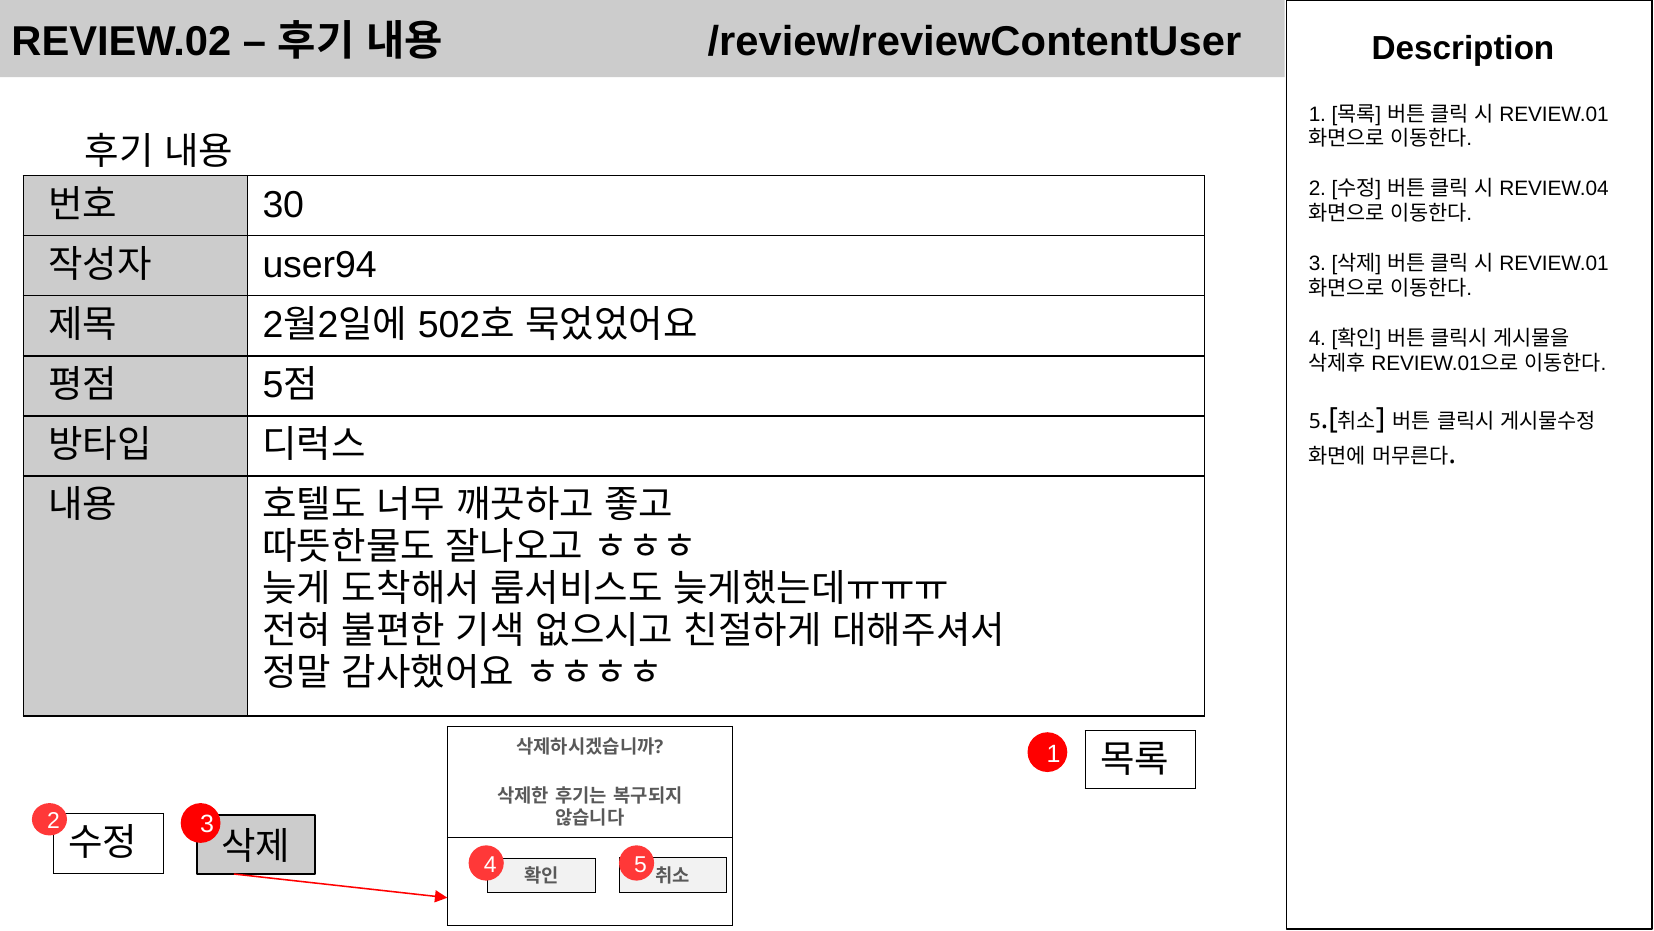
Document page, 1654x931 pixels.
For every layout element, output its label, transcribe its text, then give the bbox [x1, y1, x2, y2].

text_box 3 [180, 803, 221, 843]
text_box REVIEW.02 – 후기 내용 /review/reviewContentUser [0, 0, 1285, 78]
table_cell 내용 [24, 477, 247, 715]
table_cell 5점 [248, 357, 1204, 415]
table_cell 제목 [24, 296, 247, 355]
text_box 확인 [487, 857, 596, 893]
table_header 번호 [24, 176, 247, 235]
text_box [1286, 0, 1652, 930]
text_box 2 [31, 803, 68, 836]
table_cell [448, 838, 732, 925]
text_box Description [1291, 18, 1635, 77]
table_header 삭제하시겠습니까? 삭제한 후기는 복구되지 않습니다 [448, 727, 732, 837]
text_box 취소 [619, 857, 727, 892]
table_cell 호텔도 너무 깨끗하고 좋고 따뜻한물도 잘나오고 ㅎㅎㅎ 늦게 도착해서 룸서비스도 늦게했는데ㅠㅠㅠ 전혀 불편한 기색 없으시고 친절하게 대해주셔서 정말 감사했어요 ㅎㅎㅎㅎ [248, 477, 1204, 715]
text_box 후기 내용 [35, 119, 284, 178]
table_header 30 [248, 176, 1204, 235]
table_cell 방타입 [24, 417, 247, 475]
table_cell 디럭스 [248, 417, 1204, 475]
text_box 삭제 [196, 814, 316, 875]
text_box 4 [468, 845, 504, 881]
text_box 1. [목록] 버튼 클릭 시 REVIEW.01 화면으로 이동한다. 2. [수정] 버튼 클릭 시 REVIEW.04 화면으로 이동한다. 3. [삭제] 버튼 클릭 시 REVIEW.01 화면으로 이동한다. 4. [확인] 버튼 클릭시 게시물을 삭제후 REVIEW.01으로 이동한다. 5.[취소] 버튼 클릭시 게시물수정 화면에 머무른다. [1294, 47, 1644, 929]
table_cell 2월2일에 502호 묵었었어요 [248, 296, 1204, 355]
table_cell 작성자 [24, 236, 247, 295]
table_header 목록 [1086, 731, 1195, 788]
table_header 수정 [54, 814, 163, 873]
text_box 1 [1027, 732, 1068, 773]
text_box 5 [618, 845, 655, 881]
table_cell 평점 [24, 357, 247, 415]
table_cell user94 [248, 236, 1204, 295]
